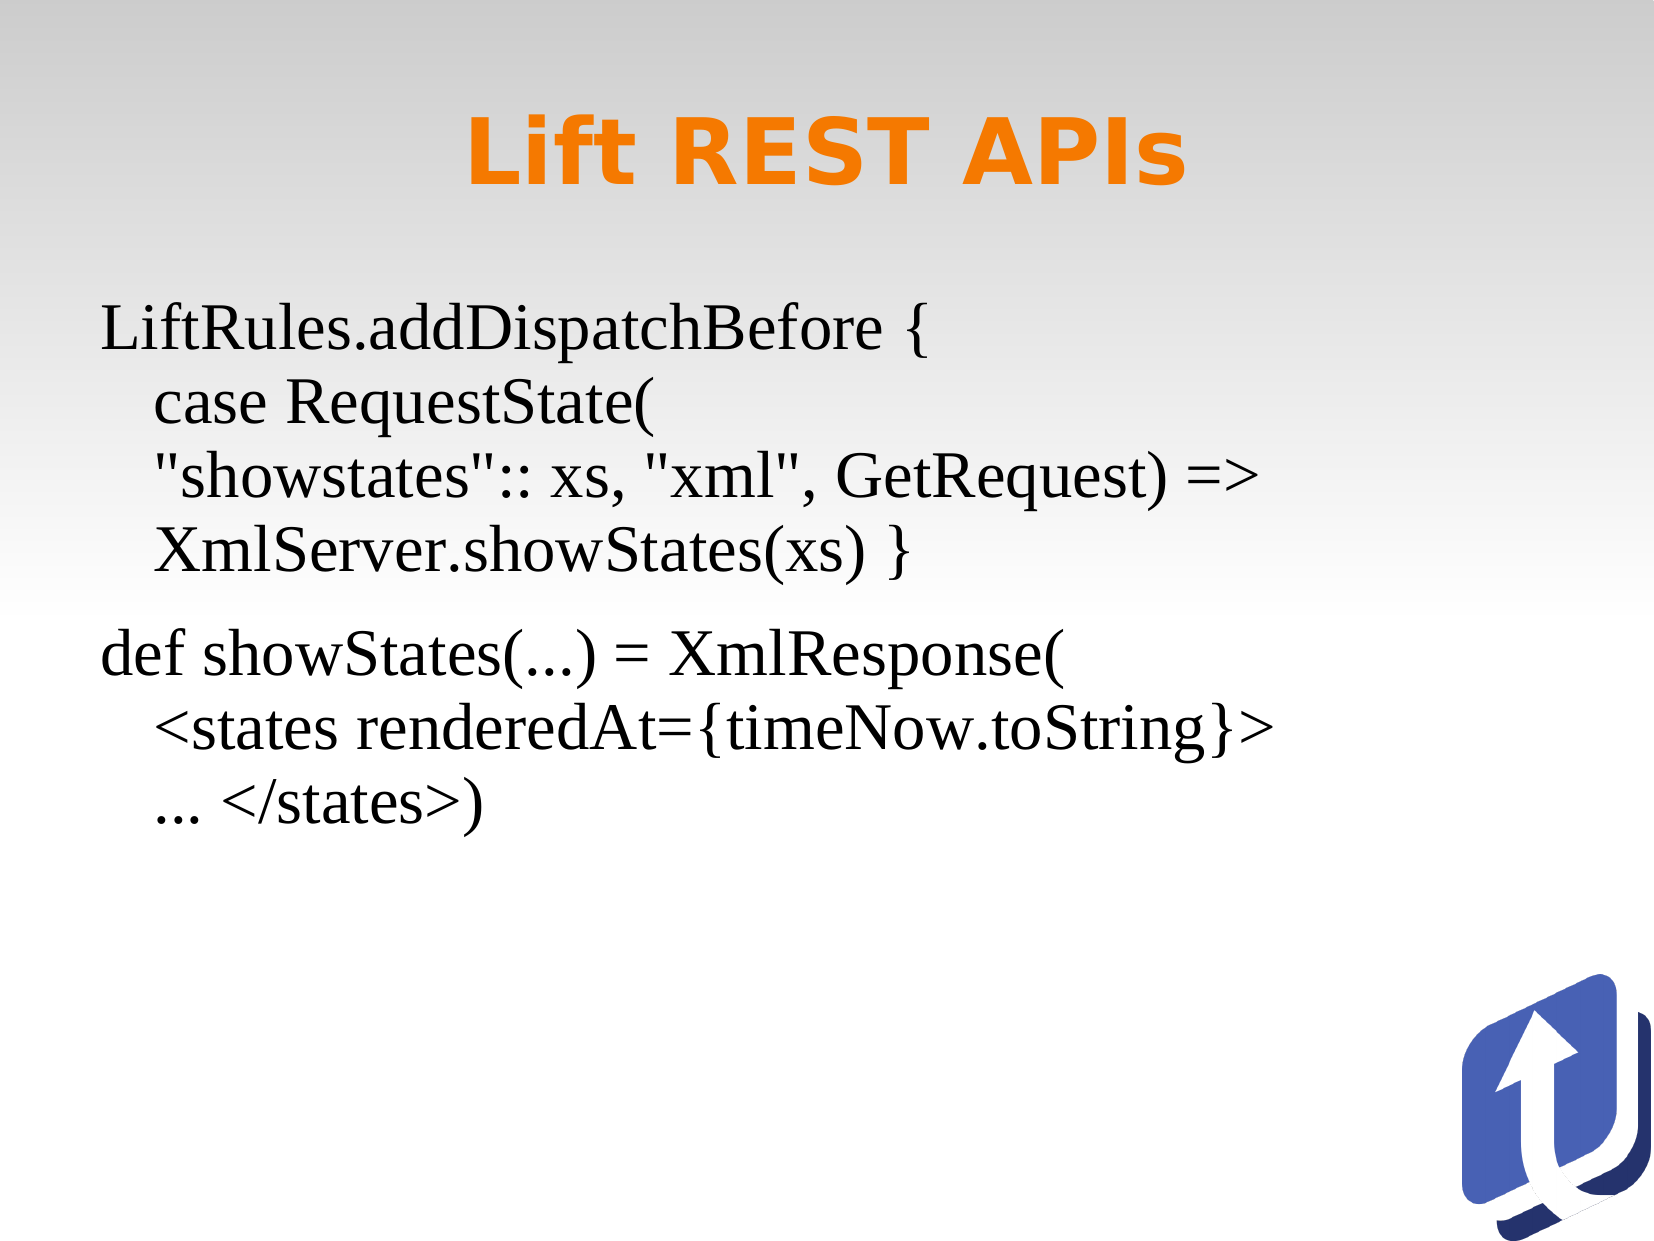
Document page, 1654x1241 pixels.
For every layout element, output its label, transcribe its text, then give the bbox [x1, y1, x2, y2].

picture [1462, 974, 1651, 1241]
list LiftRules.addDispatchBefore { case RequestState( "showstates":: xs, "xml", GetRequest) => XmlServer.showStates(xs) } def showStates(...) = XmlResponse( <states renderedAt={timeNow.toString}> ... </states>) [82, 290, 1571, 1094]
title Lift REST APIs [82, 56, 1571, 250]
